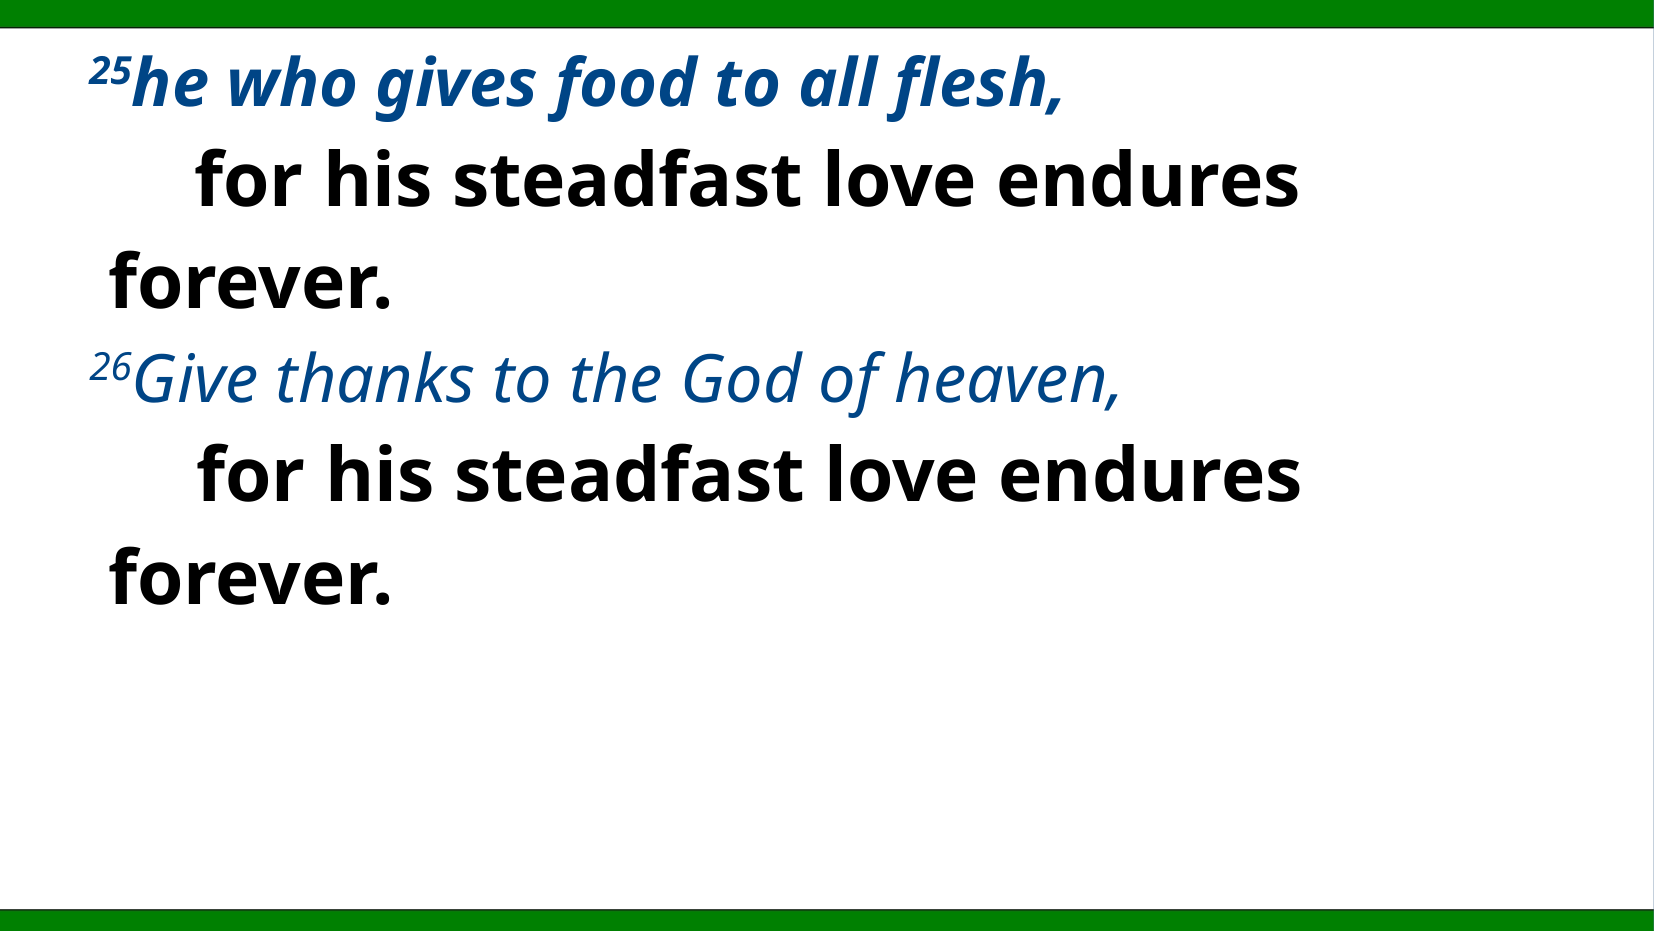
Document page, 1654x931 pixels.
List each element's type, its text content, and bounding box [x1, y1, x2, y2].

picture [0, 0, 1654, 931]
text_box 25he who gives food to all flesh, for his steadfast love endures forever. 26Give thanks to the God of heaven, for his steadfast love endures forever. [74, 28, 1561, 421]
